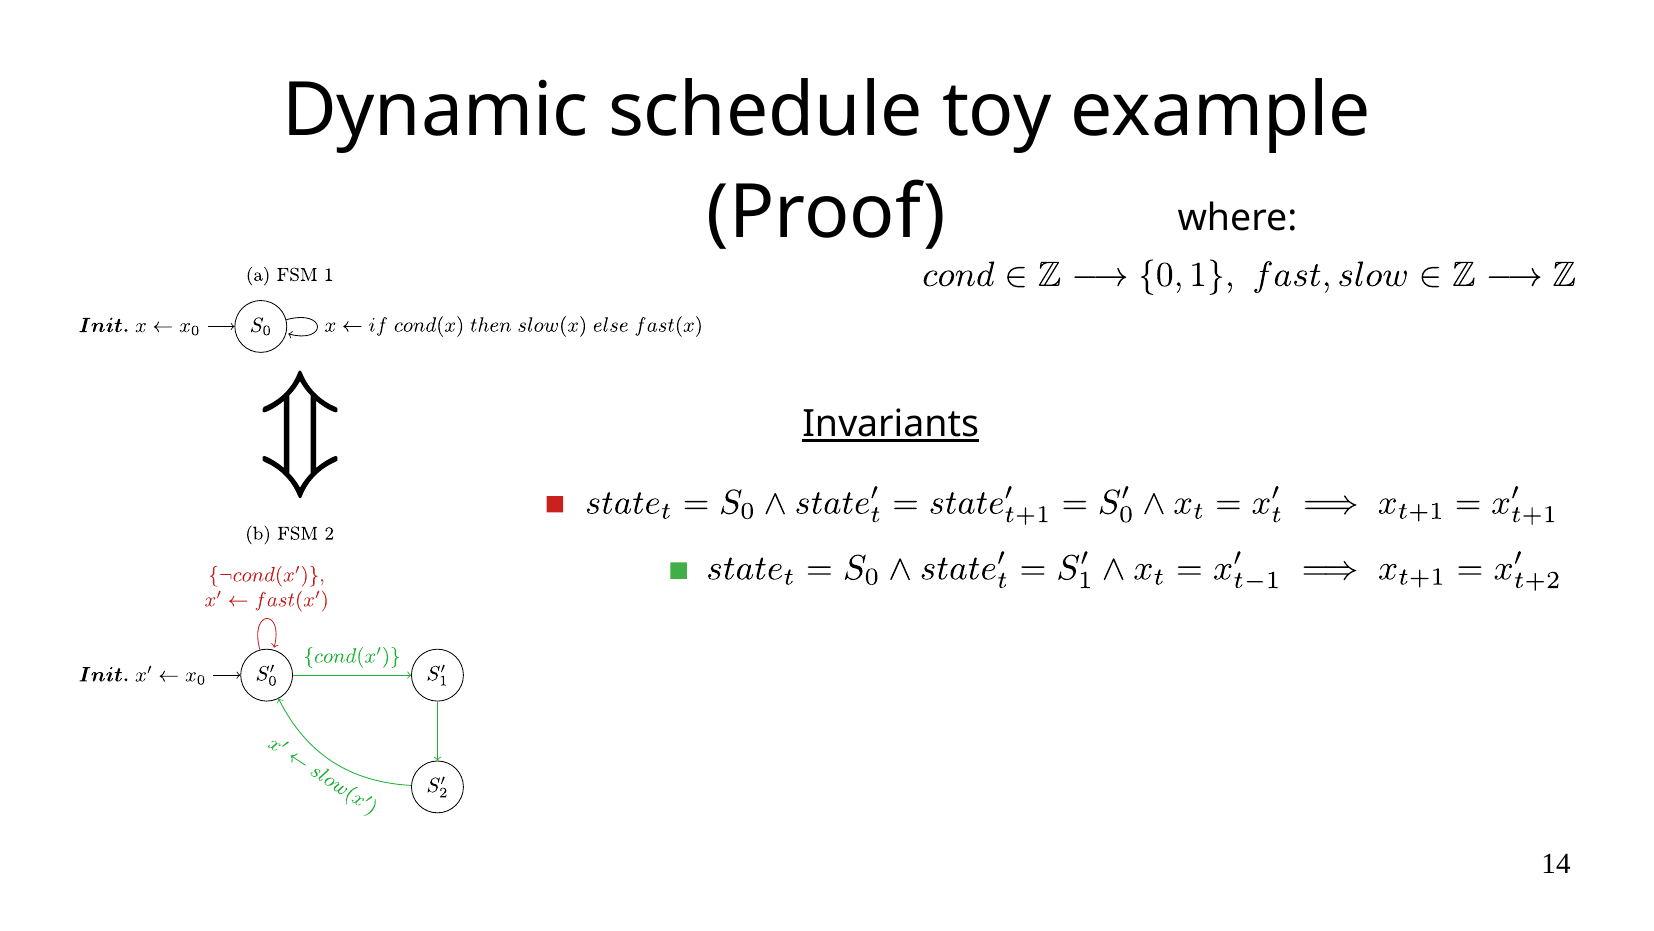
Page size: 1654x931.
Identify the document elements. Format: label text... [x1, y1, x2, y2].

picture [70, 264, 1163, 830]
text_box where: [1162, 183, 1313, 245]
text_box [923, 259, 1575, 295]
text_box [586, 485, 1555, 526]
text_box [262, 370, 338, 499]
text_box [670, 562, 687, 579]
text_box [708, 551, 1559, 591]
text_box Invariants [787, 388, 1013, 451]
text_box [546, 496, 564, 513]
text_box Dynamic schedule toy example (Proof) [148, 47, 1505, 156]
